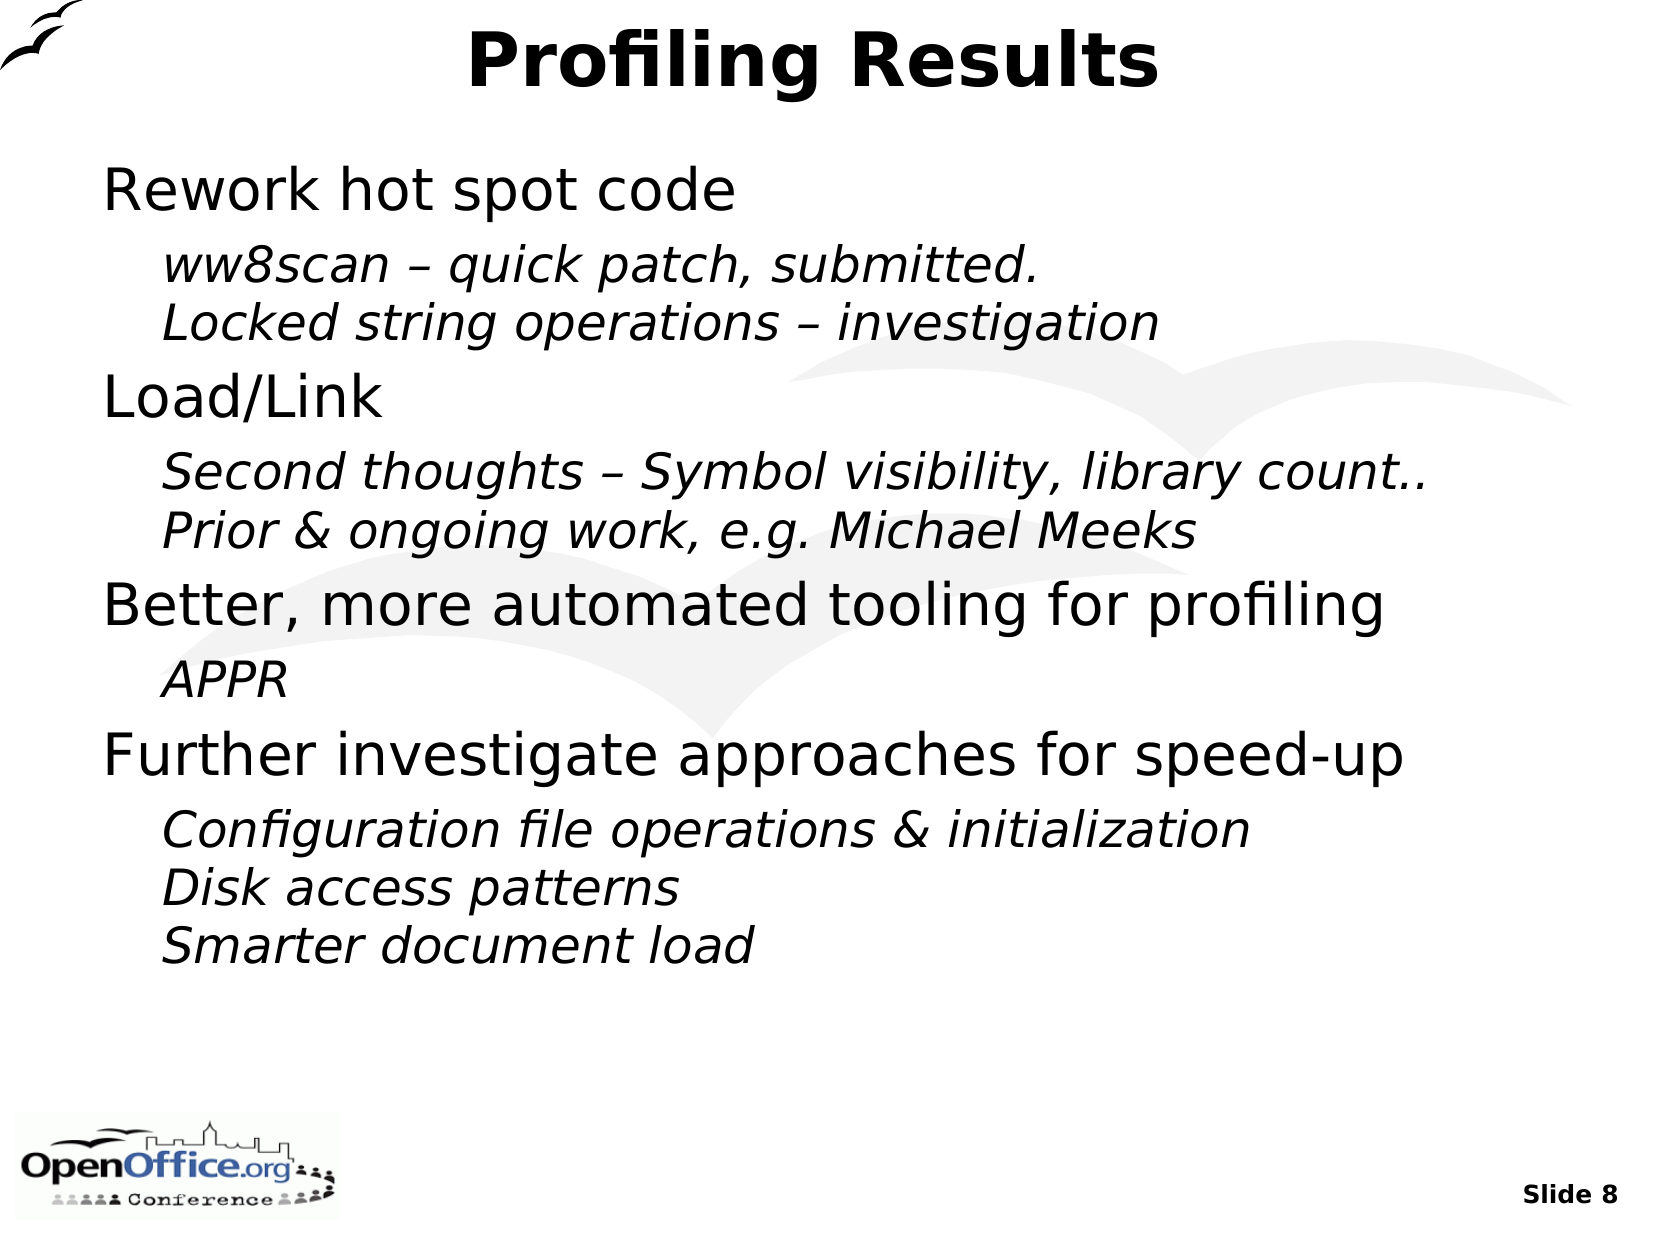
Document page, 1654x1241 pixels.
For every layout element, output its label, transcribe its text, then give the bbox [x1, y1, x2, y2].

picture [15, 1112, 341, 1220]
list Rework hot spot code ww8scan – quick patch, submitted. Locked string operations – investigation Load/Link Second thoughts – Symbol visibility, library count.. Prior & ongoing work, e.g. Michael Meeks Better, more automated tooling for profiling APPR Further investigate approaches for speed-up Configuration file operations & initialization Disk access patterns Smarter document load [102, 155, 1529, 1085]
title Profiling Results [0, 0, 1654, 121]
